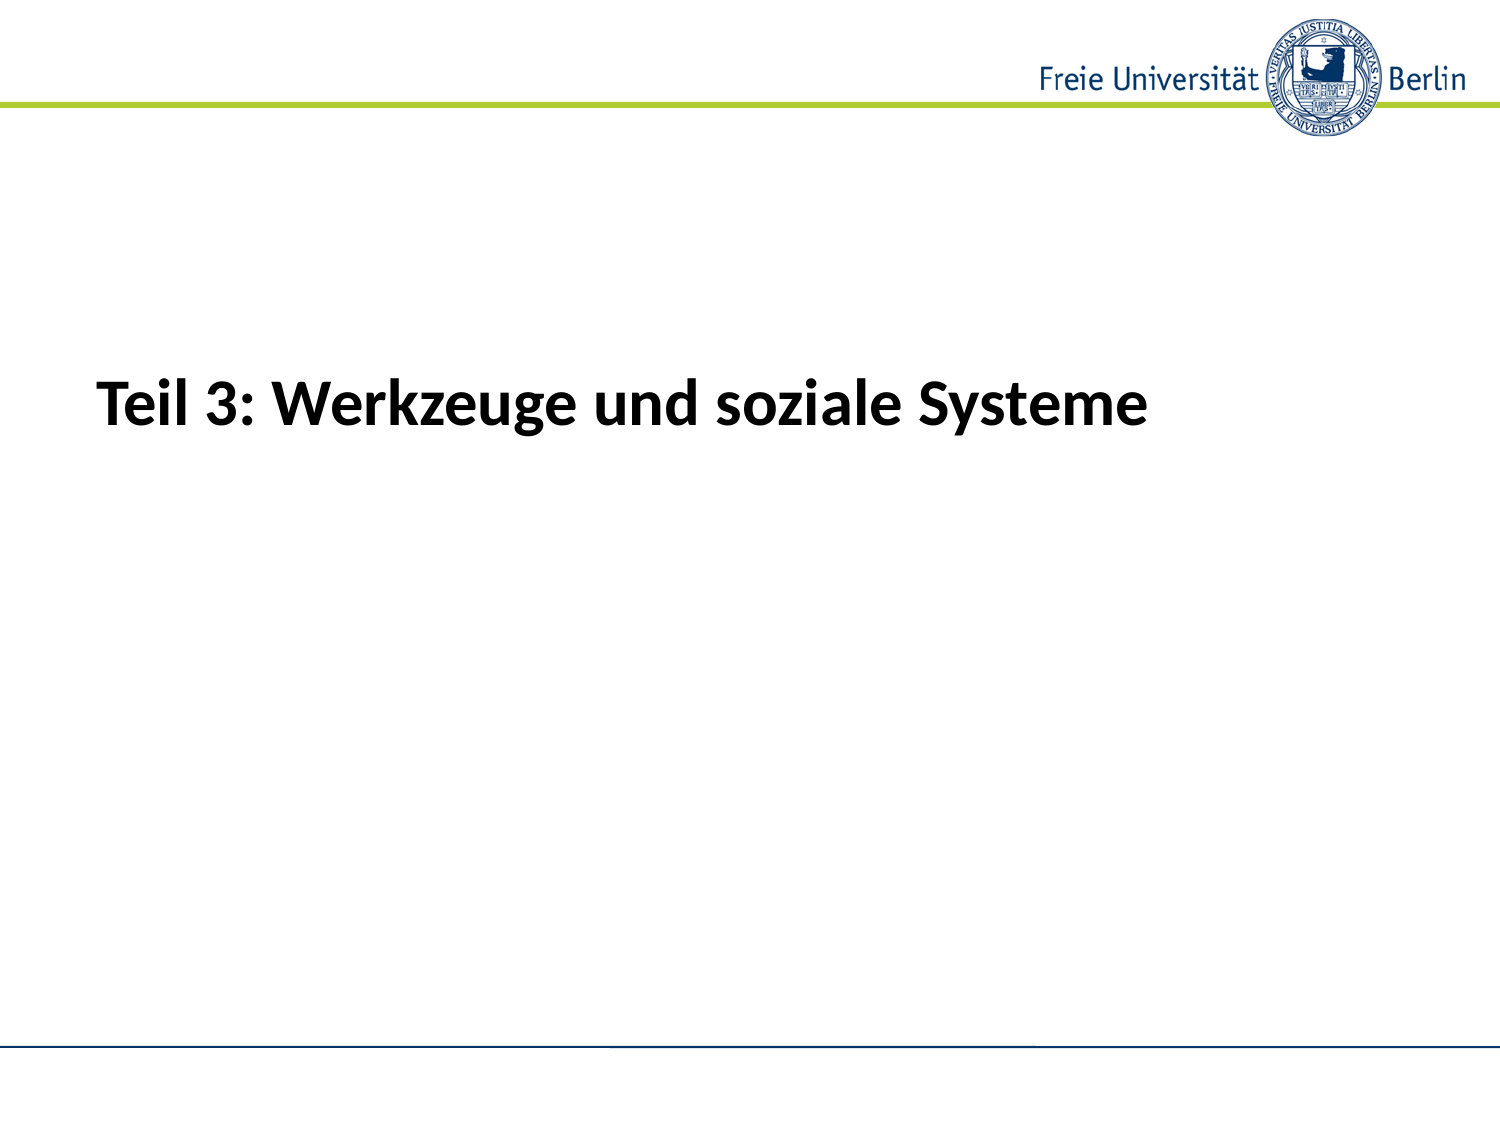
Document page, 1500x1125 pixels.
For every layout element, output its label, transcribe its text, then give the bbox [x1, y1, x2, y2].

title Teil 3: Werkzeuge und soziale Systeme [96, 250, 1277, 546]
picture [1033, 19, 1470, 137]
